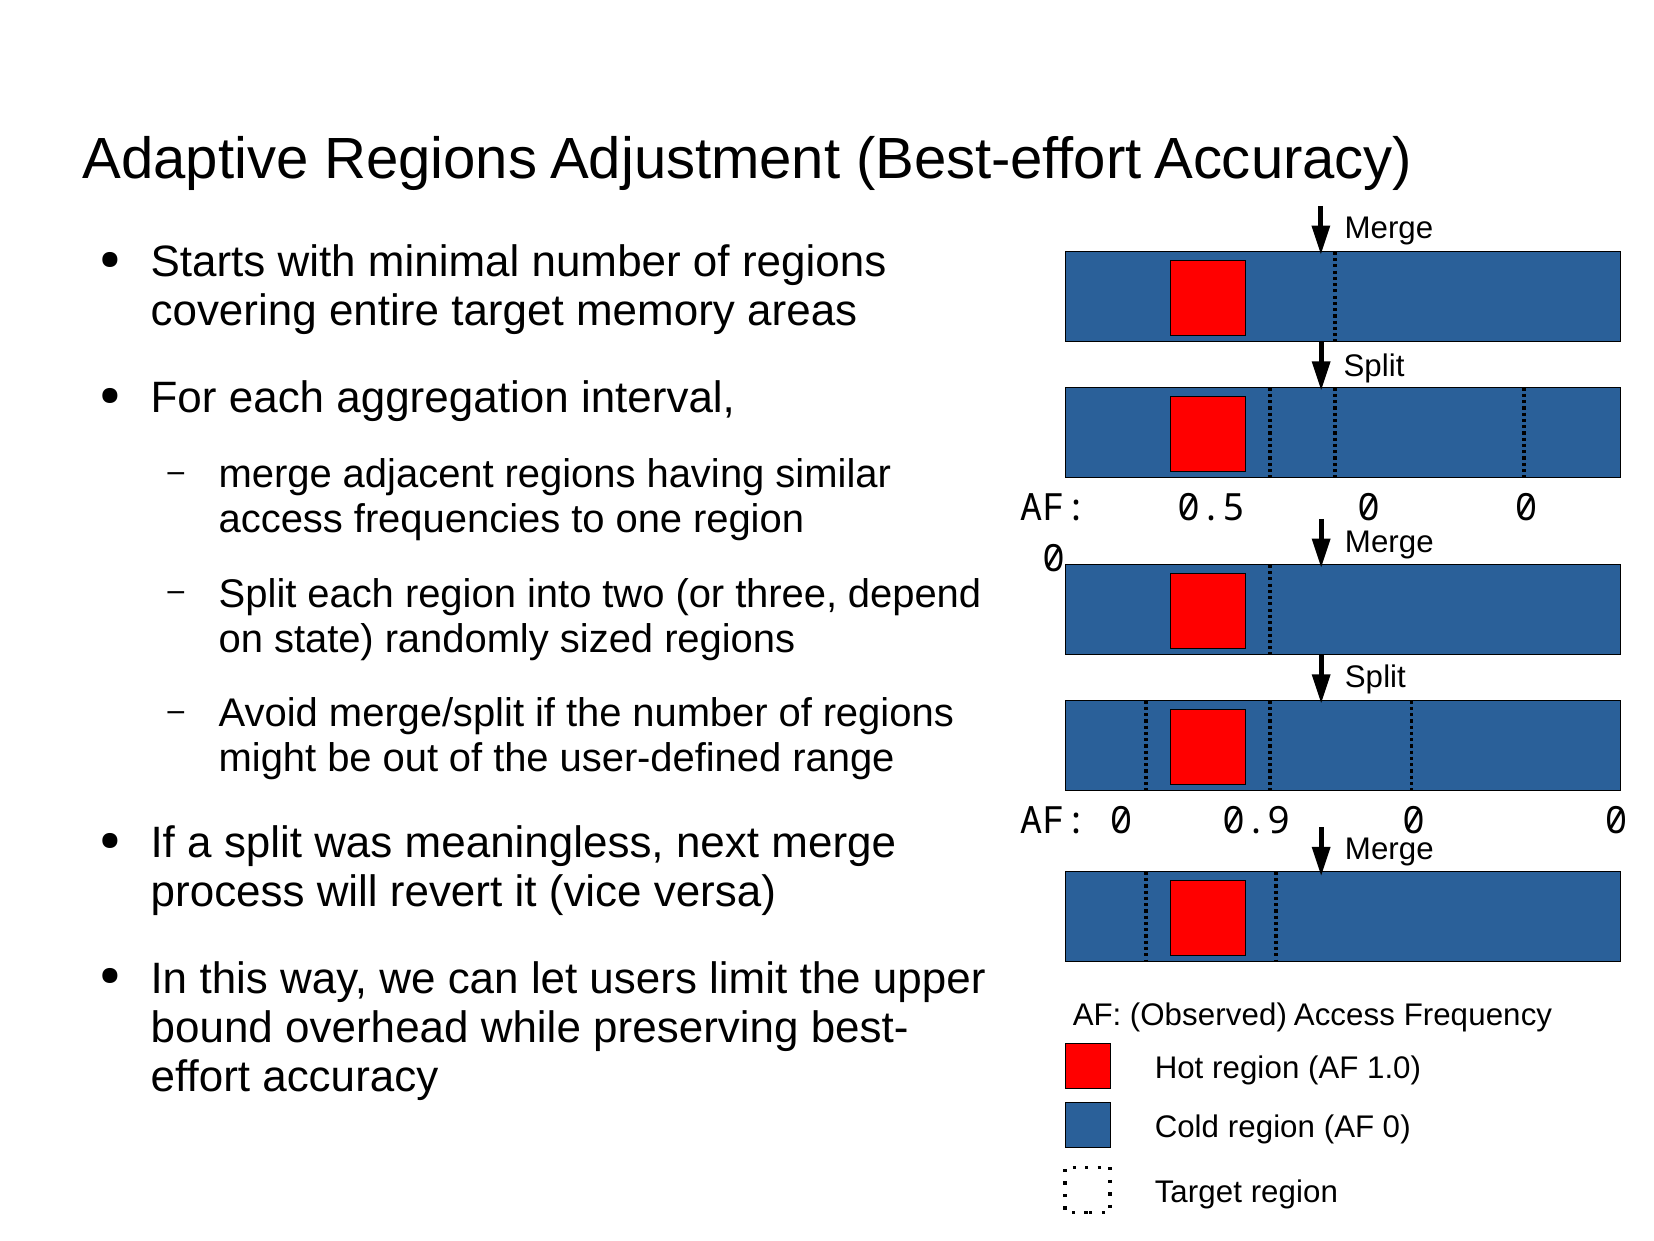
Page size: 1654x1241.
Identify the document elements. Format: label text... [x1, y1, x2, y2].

text_box Hot region (AF 1.0) [1140, 1043, 1621, 1093]
text_box Split [1330, 652, 1526, 702]
text_box AF: 0.5 0 0 0 [1005, 473, 1651, 526]
list Starts with minimal number of regions covering entire target memory areas For each aggregation interval, merge adjacent regions having similar access frequencies to one region Split each region into two (or three, depend on state) randomly sized regions Avoid merge/split if the number of regions might be out of the user-defined range If a split was meaningless, next merge process will revert it (vice versa) In this way, we can let users limit the upper bound overhead while preserving best-effort accuracy [82, 236, 991, 1111]
text_box [1065, 564, 1621, 655]
text_box AF: (Observed) Access Frequency [1058, 990, 1591, 1075]
text_box [1065, 1102, 1111, 1148]
text_box [1065, 387, 1621, 473]
text_box Merge [1329, 203, 1525, 253]
text_box [1065, 700, 1621, 786]
text_box [1065, 871, 1621, 962]
text_box Merge [1330, 839, 1526, 874]
text_box Cold region (AF 0) [1140, 1102, 1486, 1180]
text_box Target region [1140, 1167, 1366, 1219]
title Adaptive Regions Adjustment (Best-effort Accuracy) [82, 108, 1571, 210]
text_box [1065, 1167, 1111, 1213]
text_box Merge [1330, 526, 1526, 566]
text_box [1065, 251, 1621, 342]
text_box [1065, 1075, 1111, 1089]
text_box Split [1328, 340, 1524, 425]
text_box AF: 0 0.9 0 0 [1005, 786, 1651, 839]
